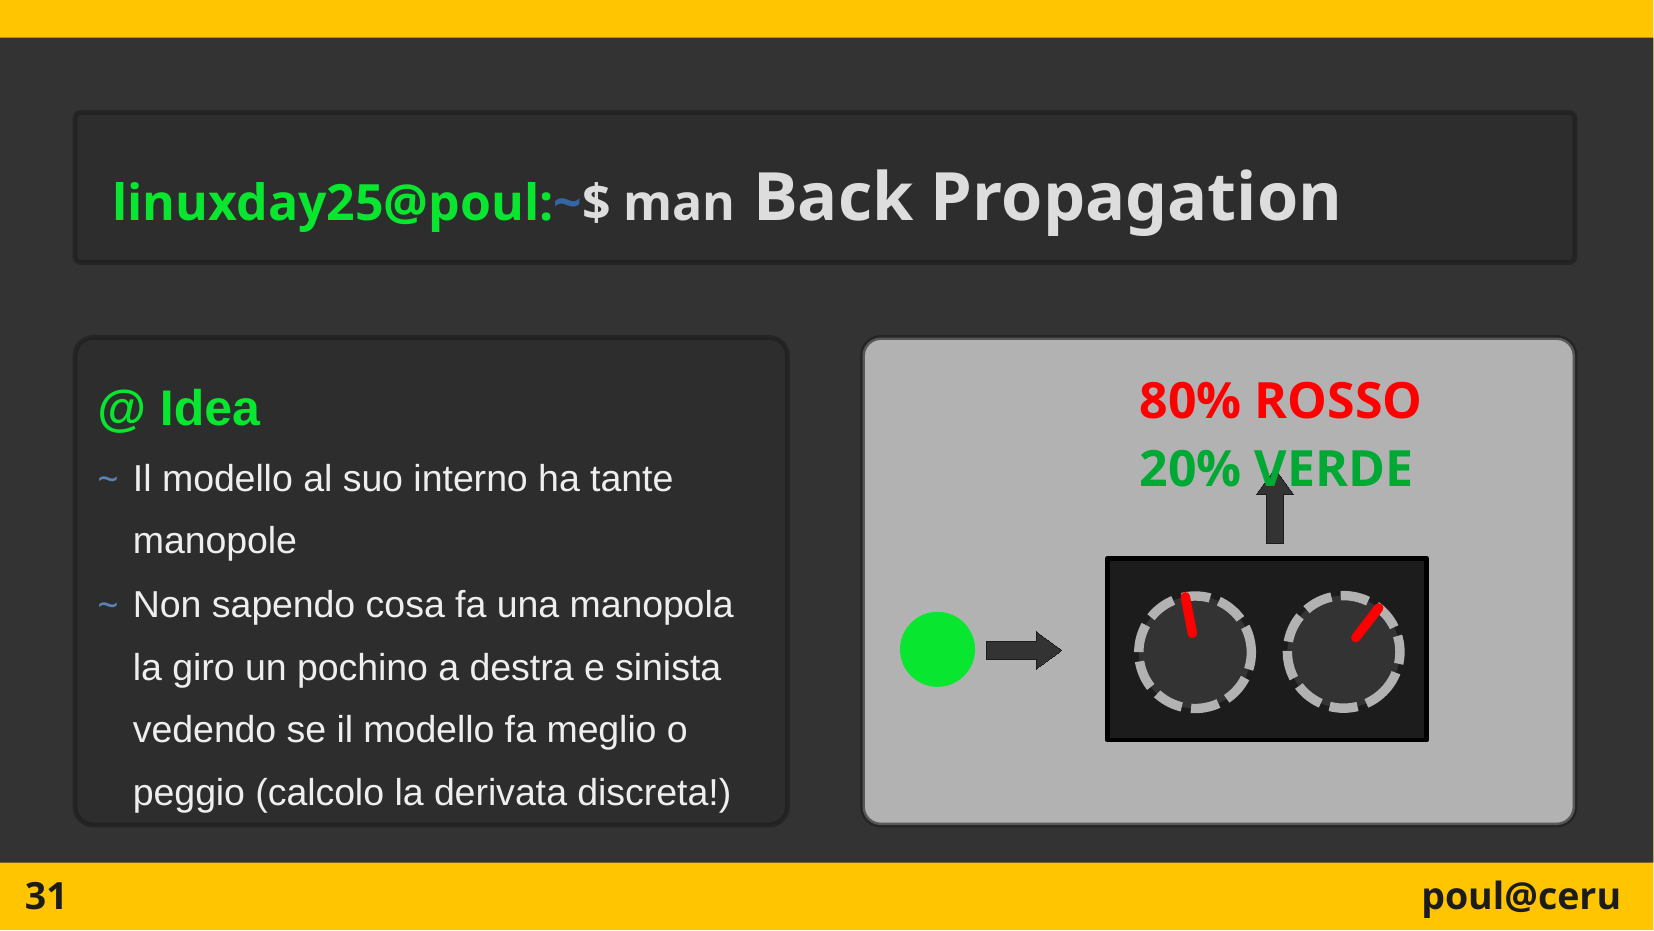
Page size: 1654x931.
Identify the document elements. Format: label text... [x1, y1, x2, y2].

text_box [0, 37, 1654, 863]
text_box <number> [10, 862, 638, 931]
title linuxday25@poul:~$ man Back Propagation [112, 144, 1538, 231]
text_box poul@ceru [975, 862, 1637, 931]
text_box 80% ROSSO 20% VERDE [1125, 357, 1463, 563]
text_box @ Idea Il modello al suo interno ha tante manopole Non sapendo cosa fa una manopola la giro un pochino a destra e sinista vedendo se il modello fa meglio o peggio (calcolo la derivata discreta!) [74, 337, 788, 826]
